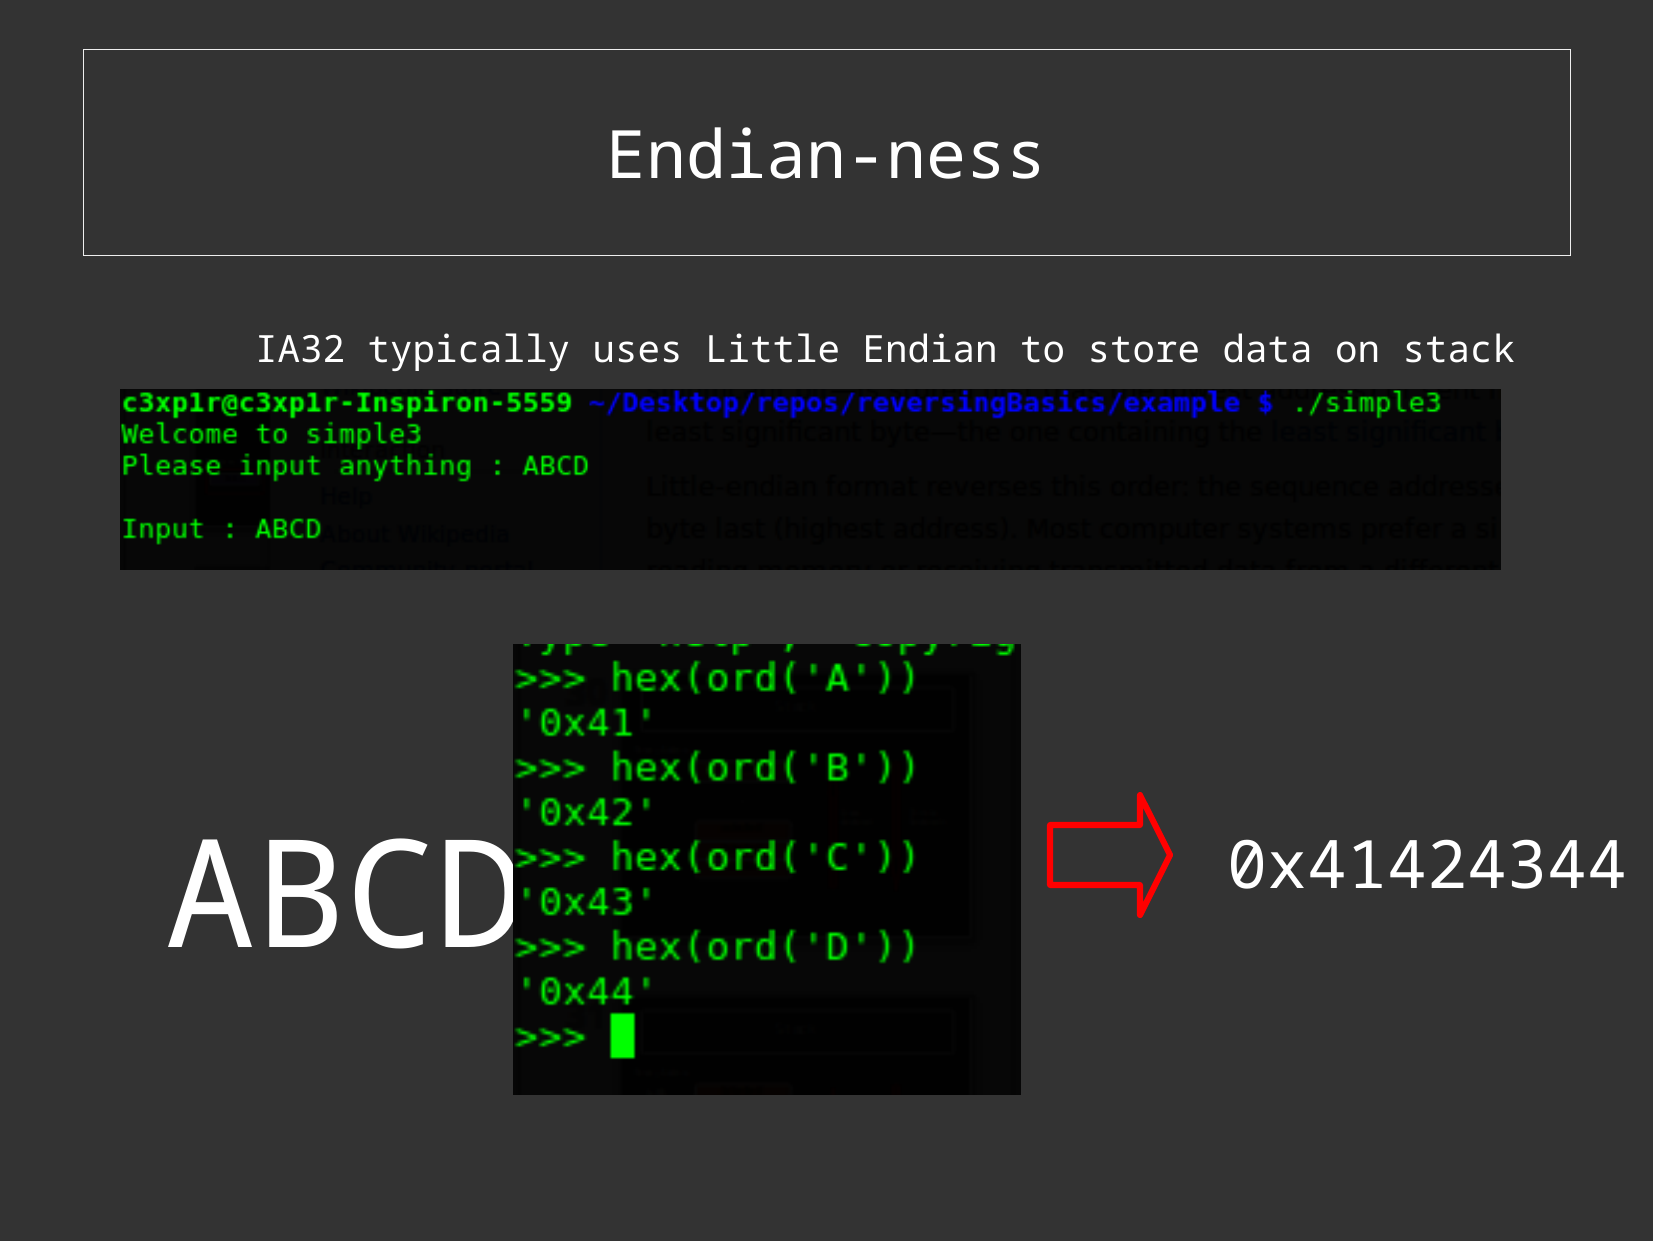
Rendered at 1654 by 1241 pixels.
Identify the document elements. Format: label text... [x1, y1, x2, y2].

picture [120, 389, 1501, 570]
text_box ABCD [150, 780, 481, 945]
picture [513, 644, 1021, 1096]
text_box Endian-ness [83, 49, 1571, 256]
text_box 0x41424344 [1212, 810, 1578, 892]
text_box IA32 typically uses Little Endian to store data on stack [240, 315, 1321, 368]
